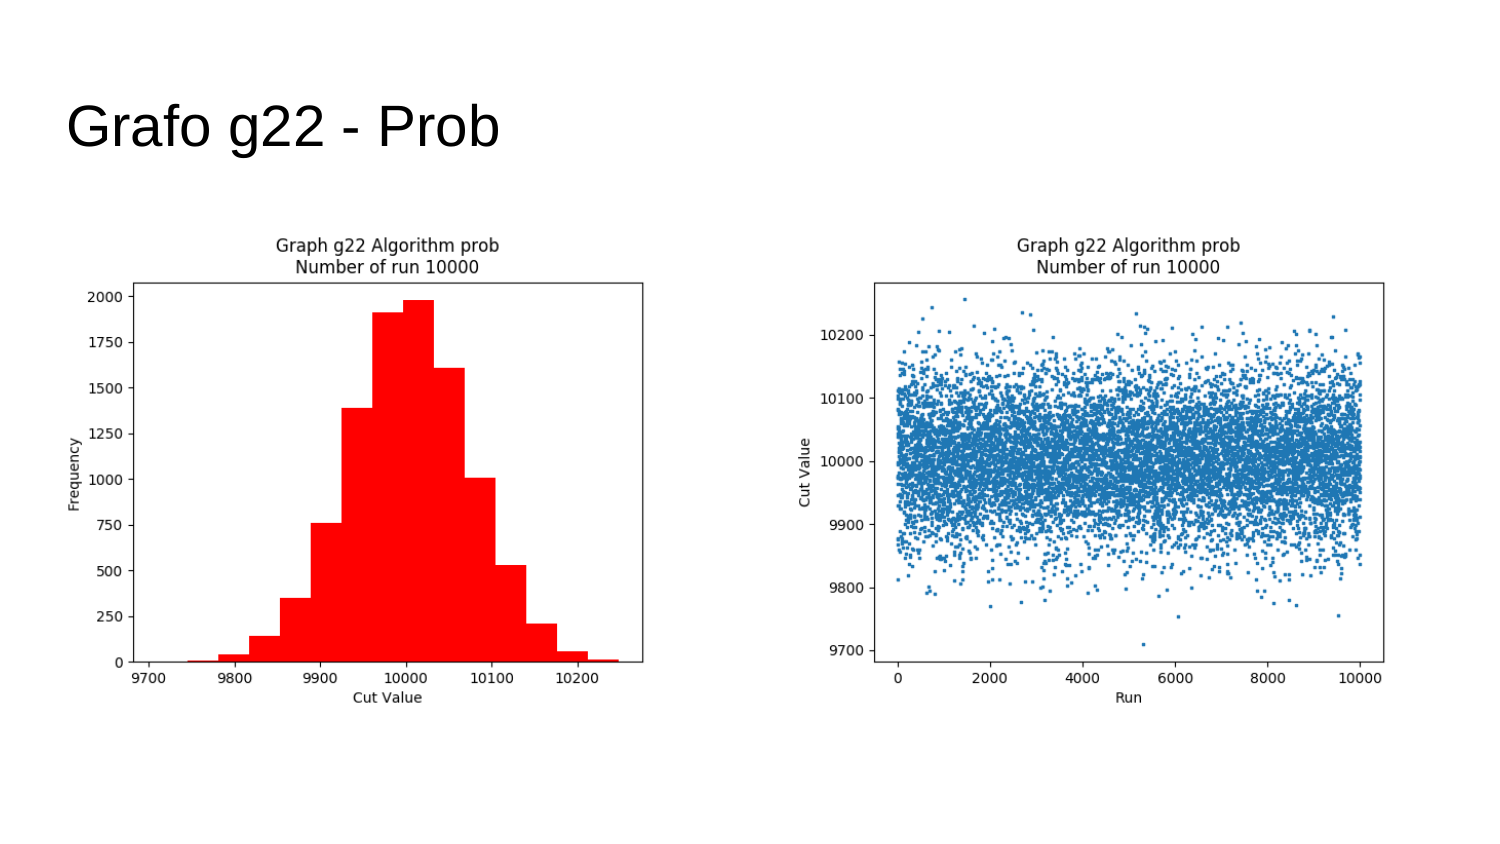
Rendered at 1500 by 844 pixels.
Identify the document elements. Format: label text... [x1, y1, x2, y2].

title Grafo g22 - Prob [51, 72, 1449, 167]
picture [792, 223, 1449, 716]
picture [51, 223, 708, 716]
